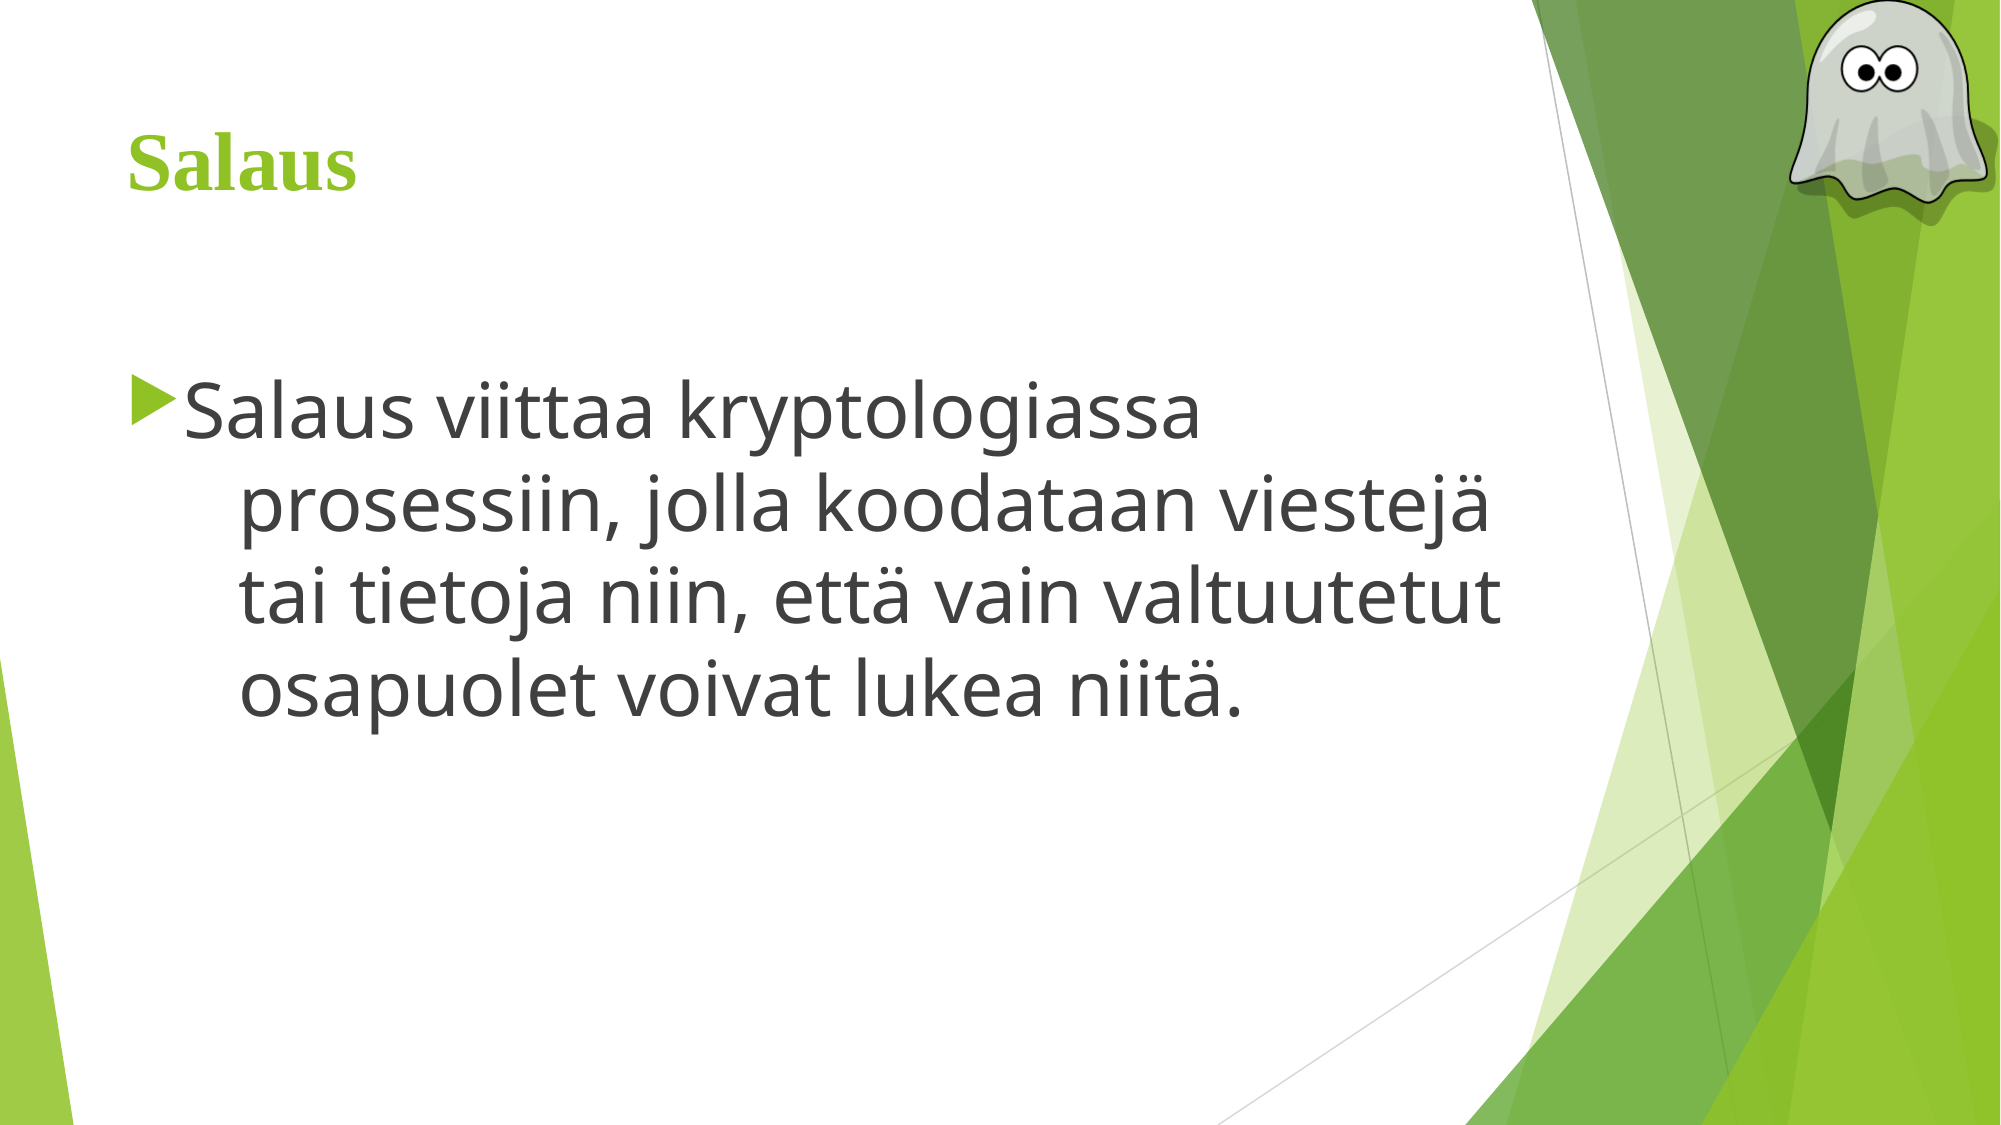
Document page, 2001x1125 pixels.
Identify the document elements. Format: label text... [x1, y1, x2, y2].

title Salaus [111, 99, 1522, 317]
list Salaus viittaa kryptologiassa prosessiin, jolla koodataan viestejä tai tietoja niin, että vain valtuutetut osapuolet voivat lukea niitä. [111, 354, 1522, 992]
